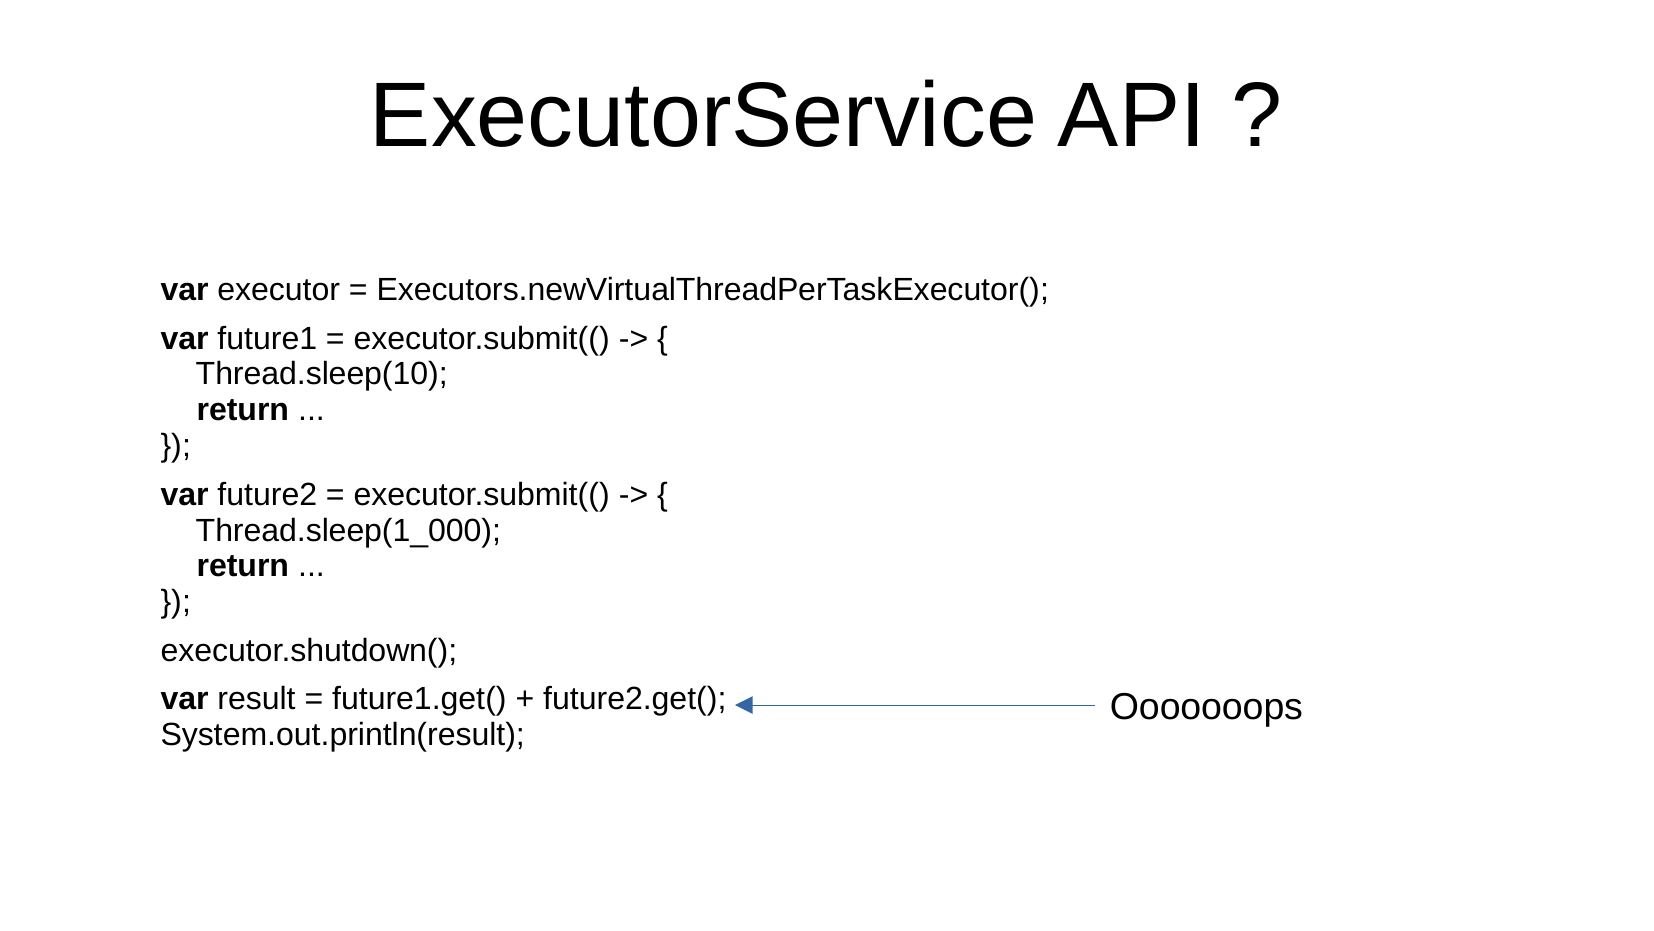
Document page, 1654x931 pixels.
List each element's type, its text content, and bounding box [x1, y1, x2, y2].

list var executor = Executors.newVirtualThreadPerTaskExecutor(); var future1 = executor.submit(() -> { Thread.sleep(10); return ... }); var future2 = executor.submit(() -> { Thread.sleep(1_000); return ... }); executor.shutdown(); var result = future1.get() + future2.get(); System.out.println(result); [82, 217, 1571, 758]
text_box Ooooooops [1095, 678, 1318, 736]
title ExecutorService API ? [82, 37, 1571, 193]
